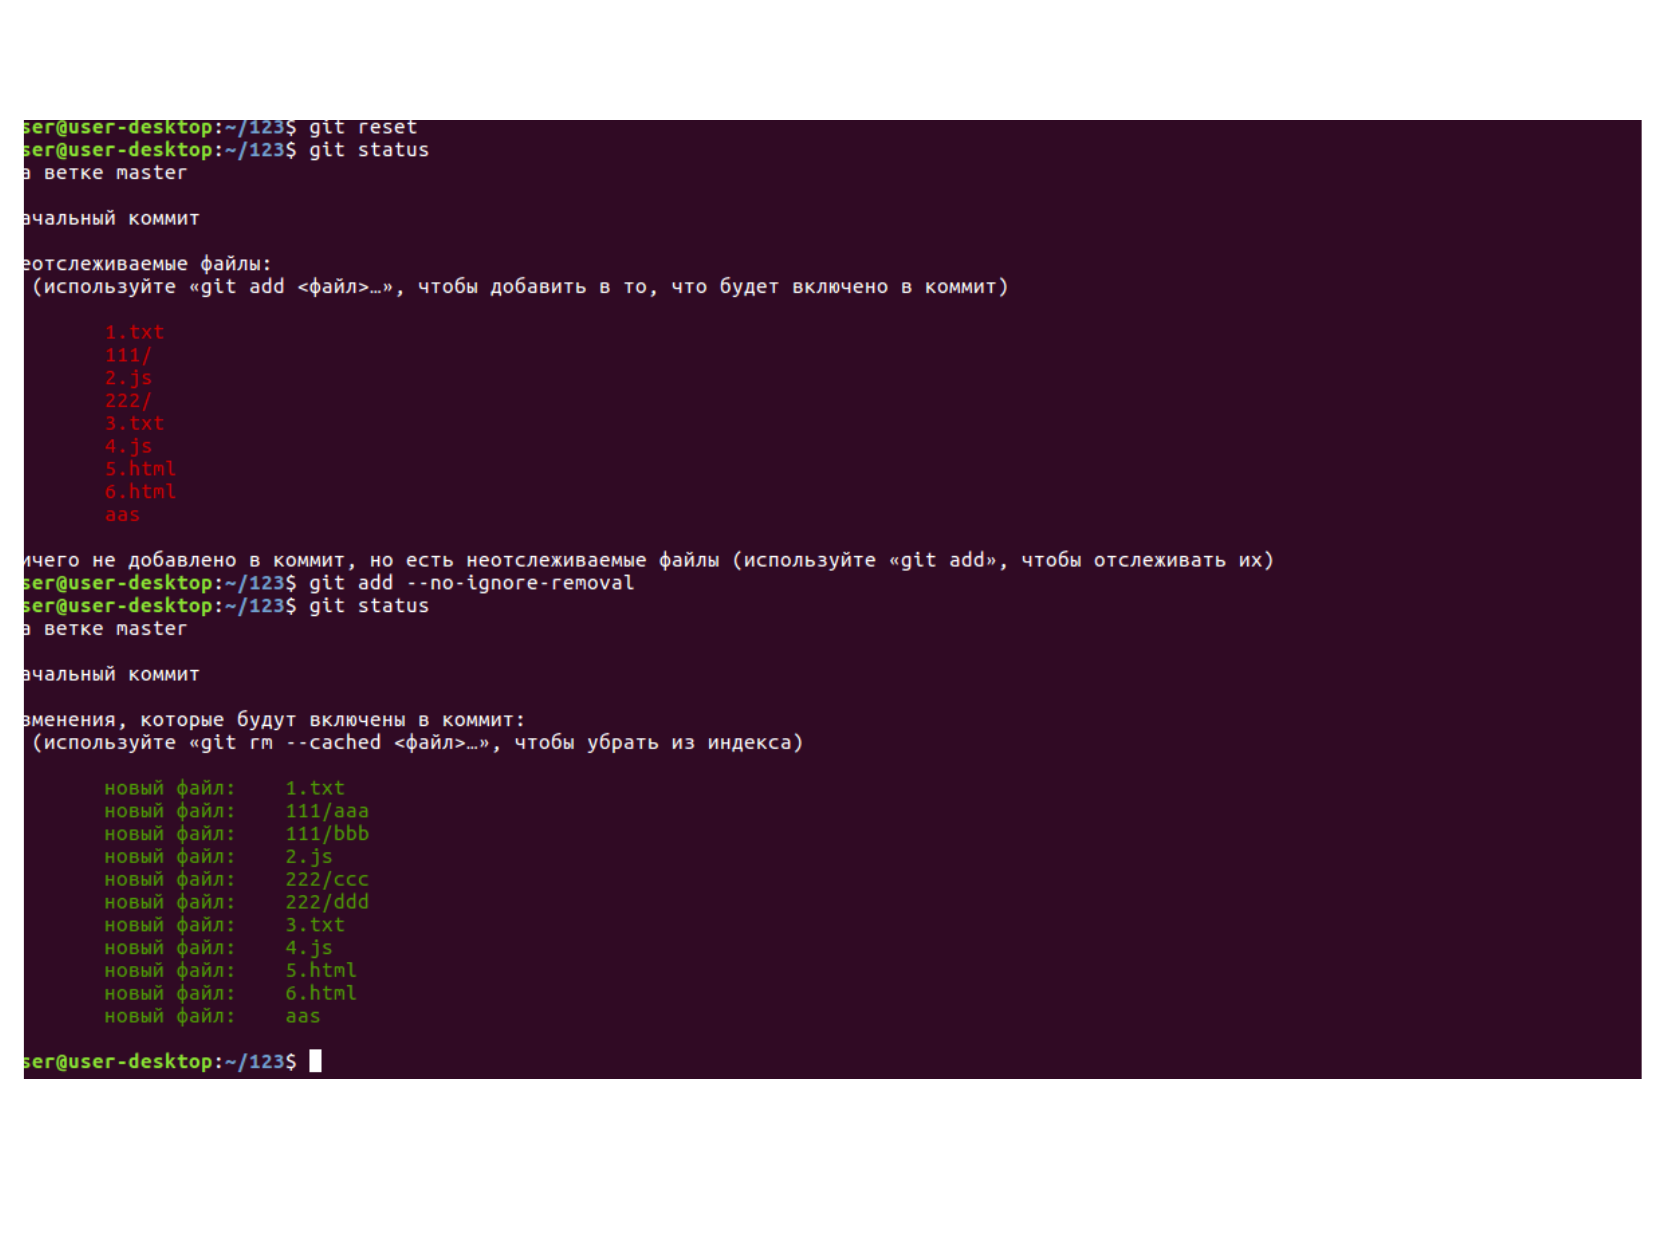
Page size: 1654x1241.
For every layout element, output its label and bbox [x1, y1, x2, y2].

picture [23, 120, 1642, 1079]
